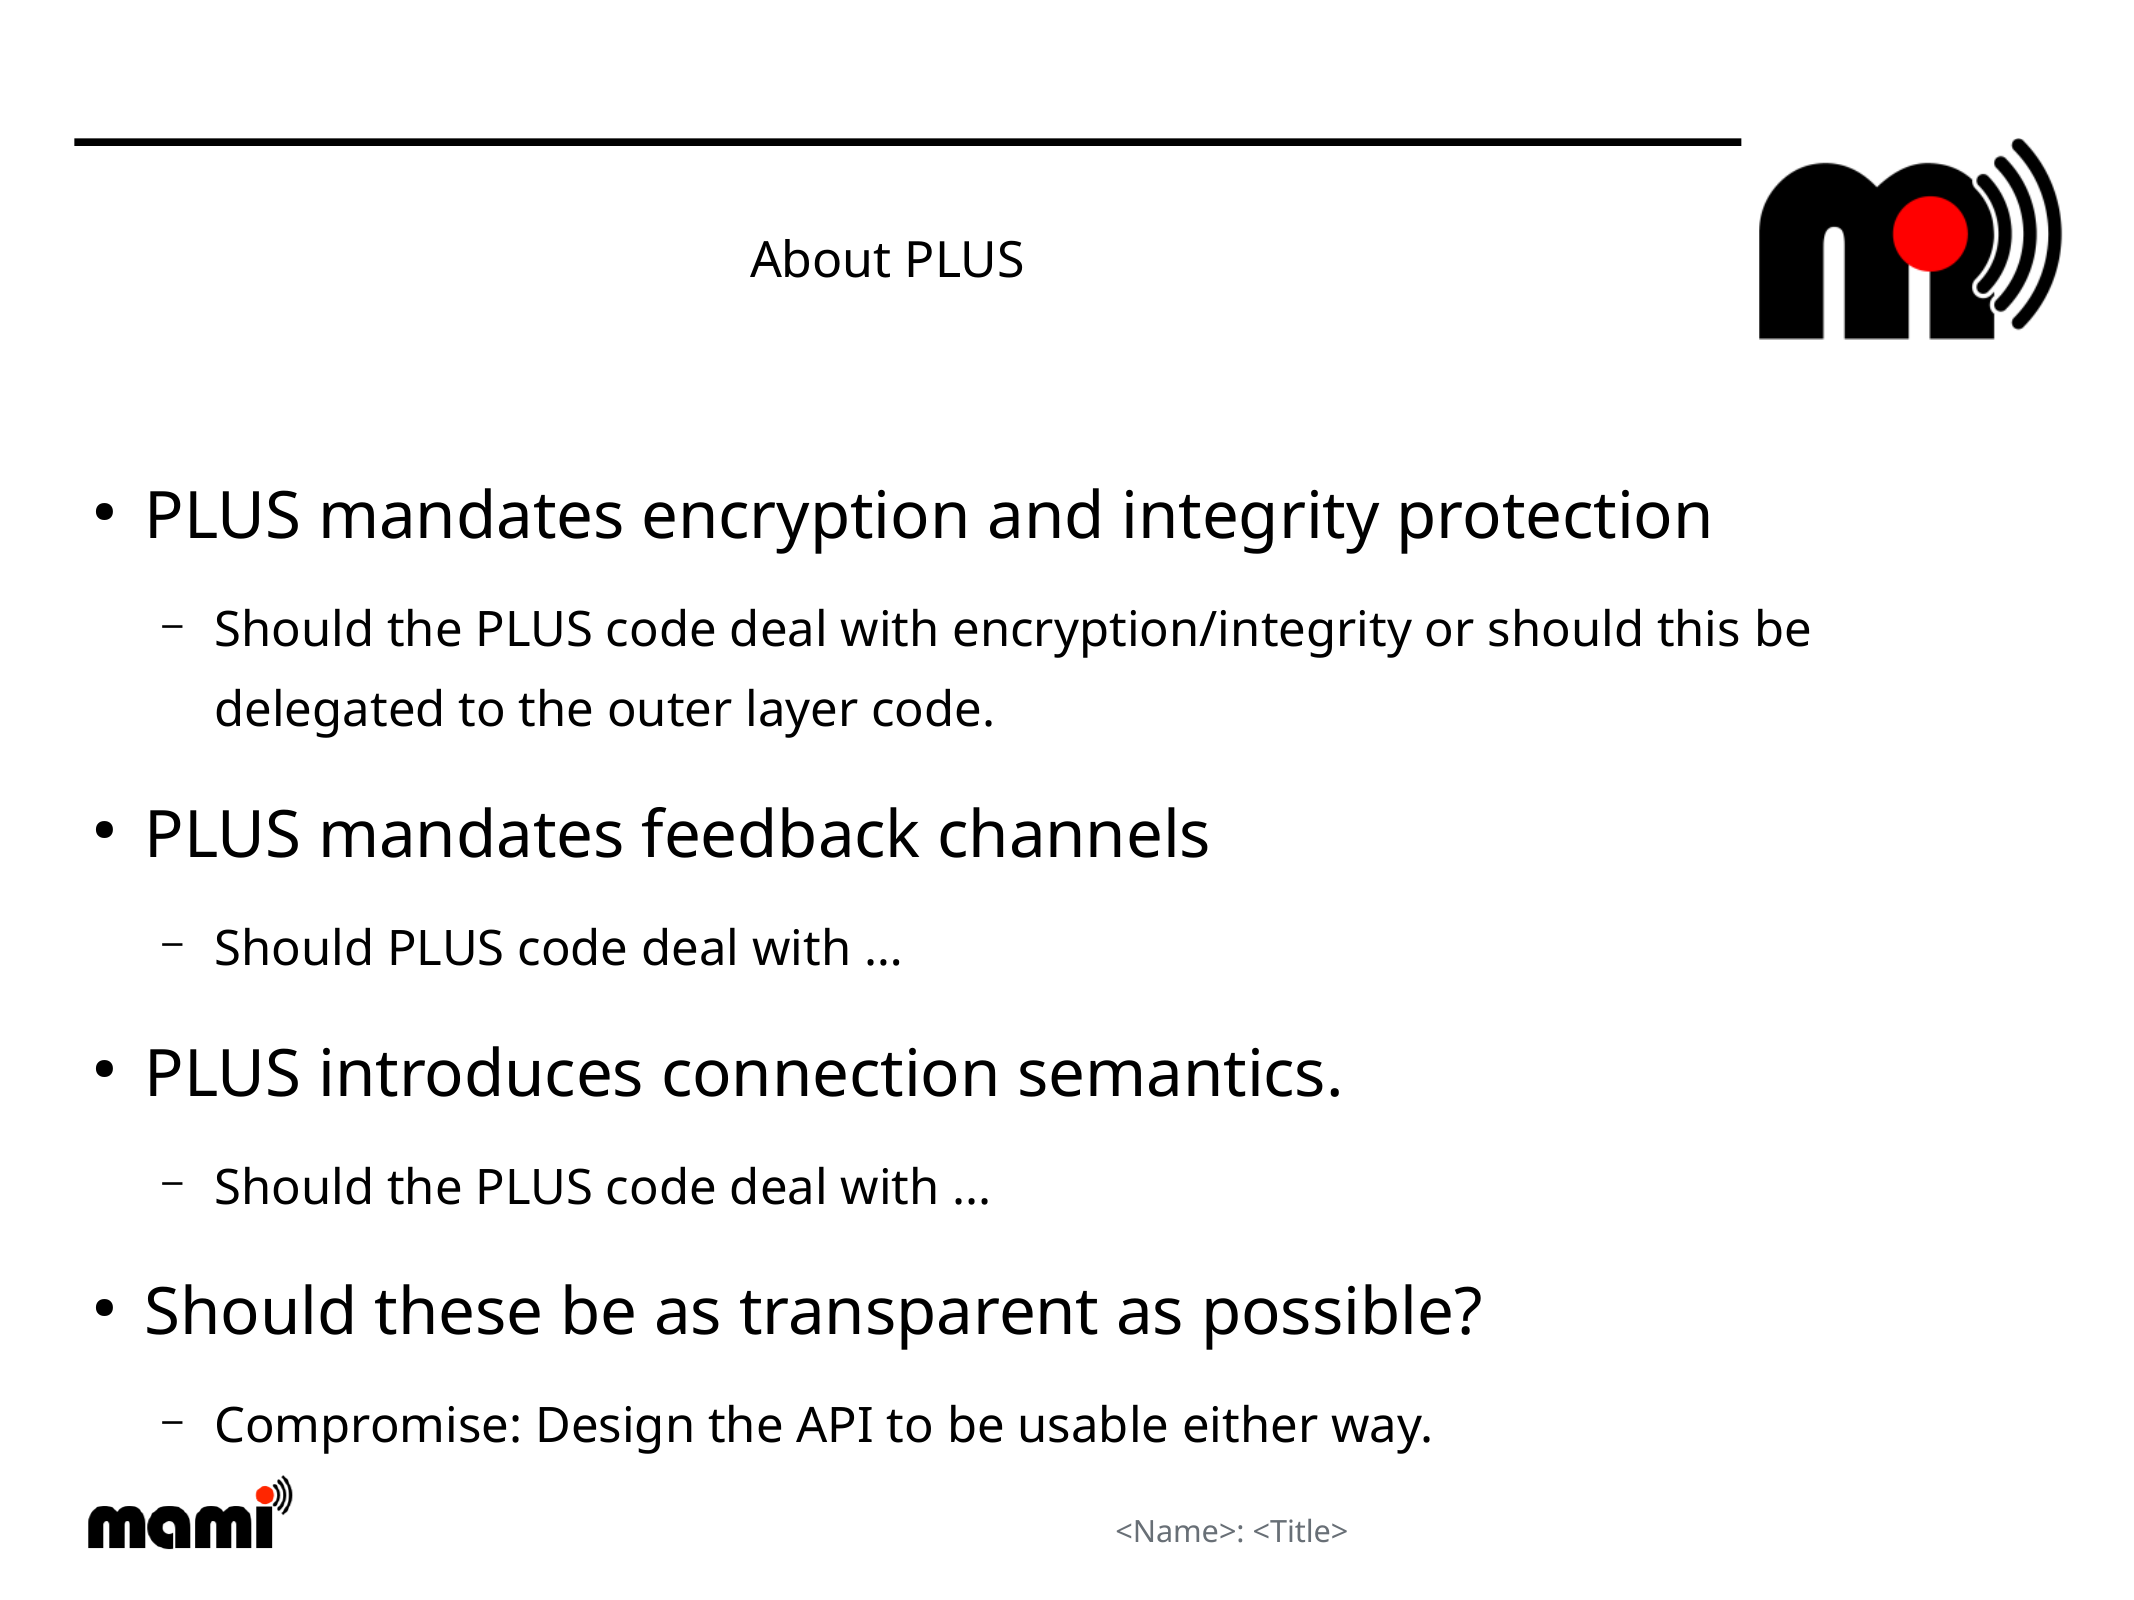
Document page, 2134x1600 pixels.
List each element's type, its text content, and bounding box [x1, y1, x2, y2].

list PLUS mandates encryption and integrity protection Should the PLUS code deal with encryption/integrity or should this be delegated to the outer layer code. PLUS mandates feedback channels Should PLUS code deal with … PLUS introduces connection semantics. Should the PLUS code deal with ... Should these be as transparent as possible? Compromise: Design the API to be usable either way. [75, 451, 2053, 1462]
title About PLUS [75, 144, 1700, 372]
picture [1758, 138, 2065, 340]
picture [86, 1473, 294, 1552]
